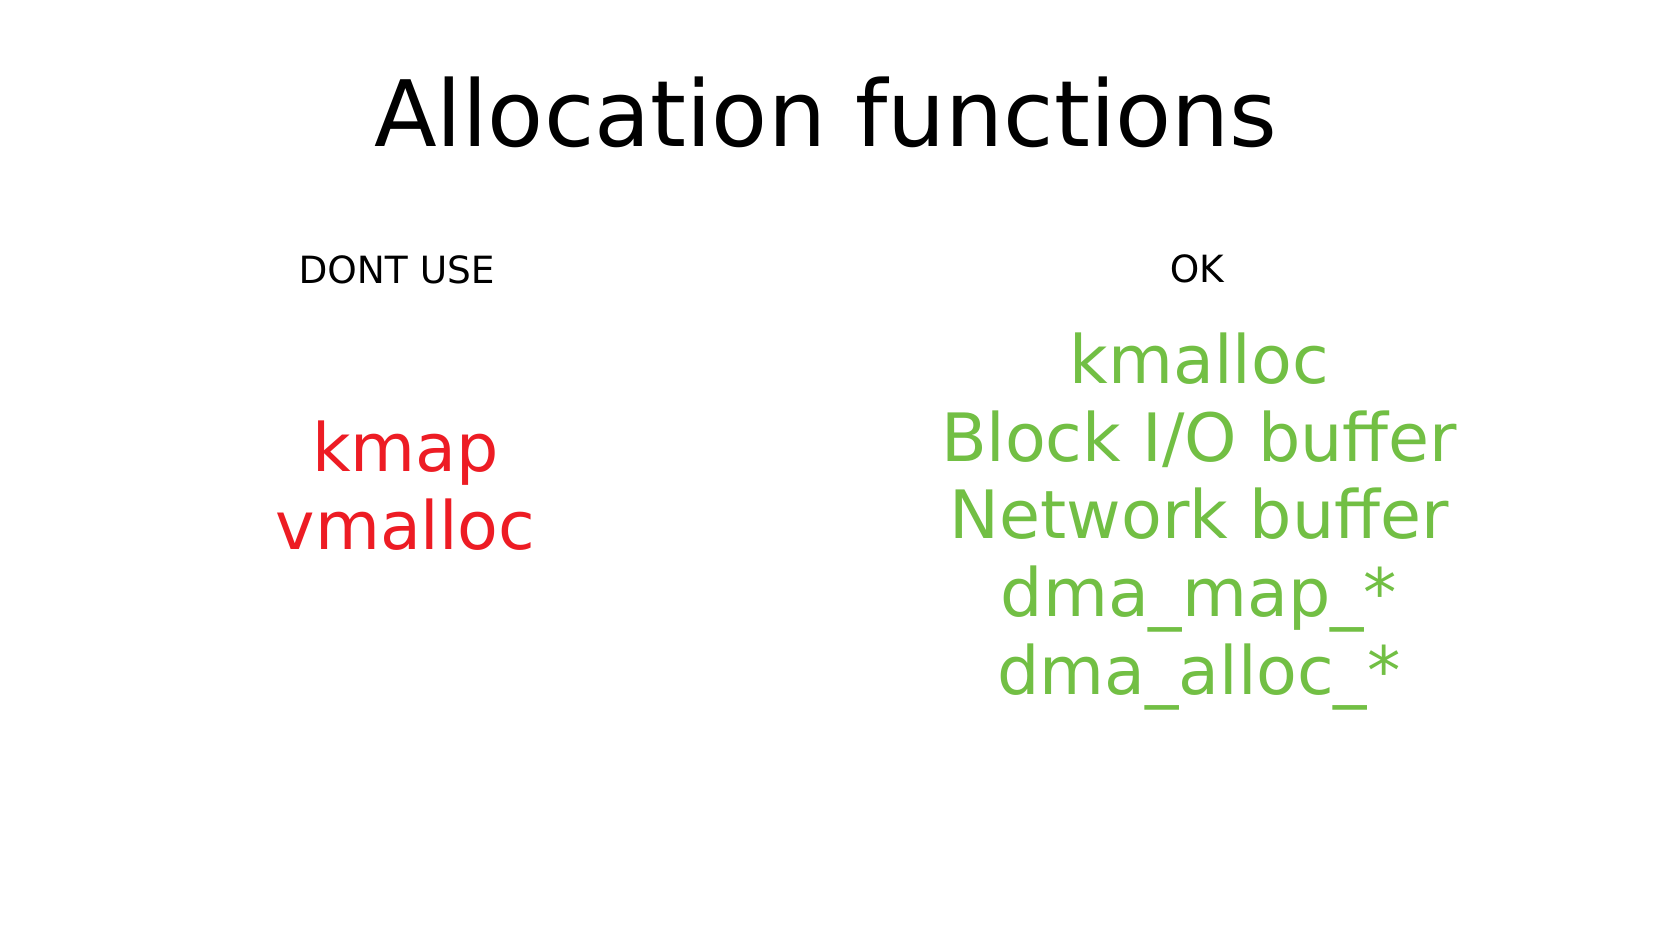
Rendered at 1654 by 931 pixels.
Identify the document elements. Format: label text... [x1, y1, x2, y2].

text_box DONT USE [283, 241, 511, 301]
title Allocation functions [82, 37, 1571, 193]
subtitle kmap vmalloc [94, 217, 717, 758]
text_box OK [1155, 240, 1239, 299]
text_box kmalloc Block I/O buffer Network buffer dma_map_* dma_alloc_* [888, 246, 1511, 786]
